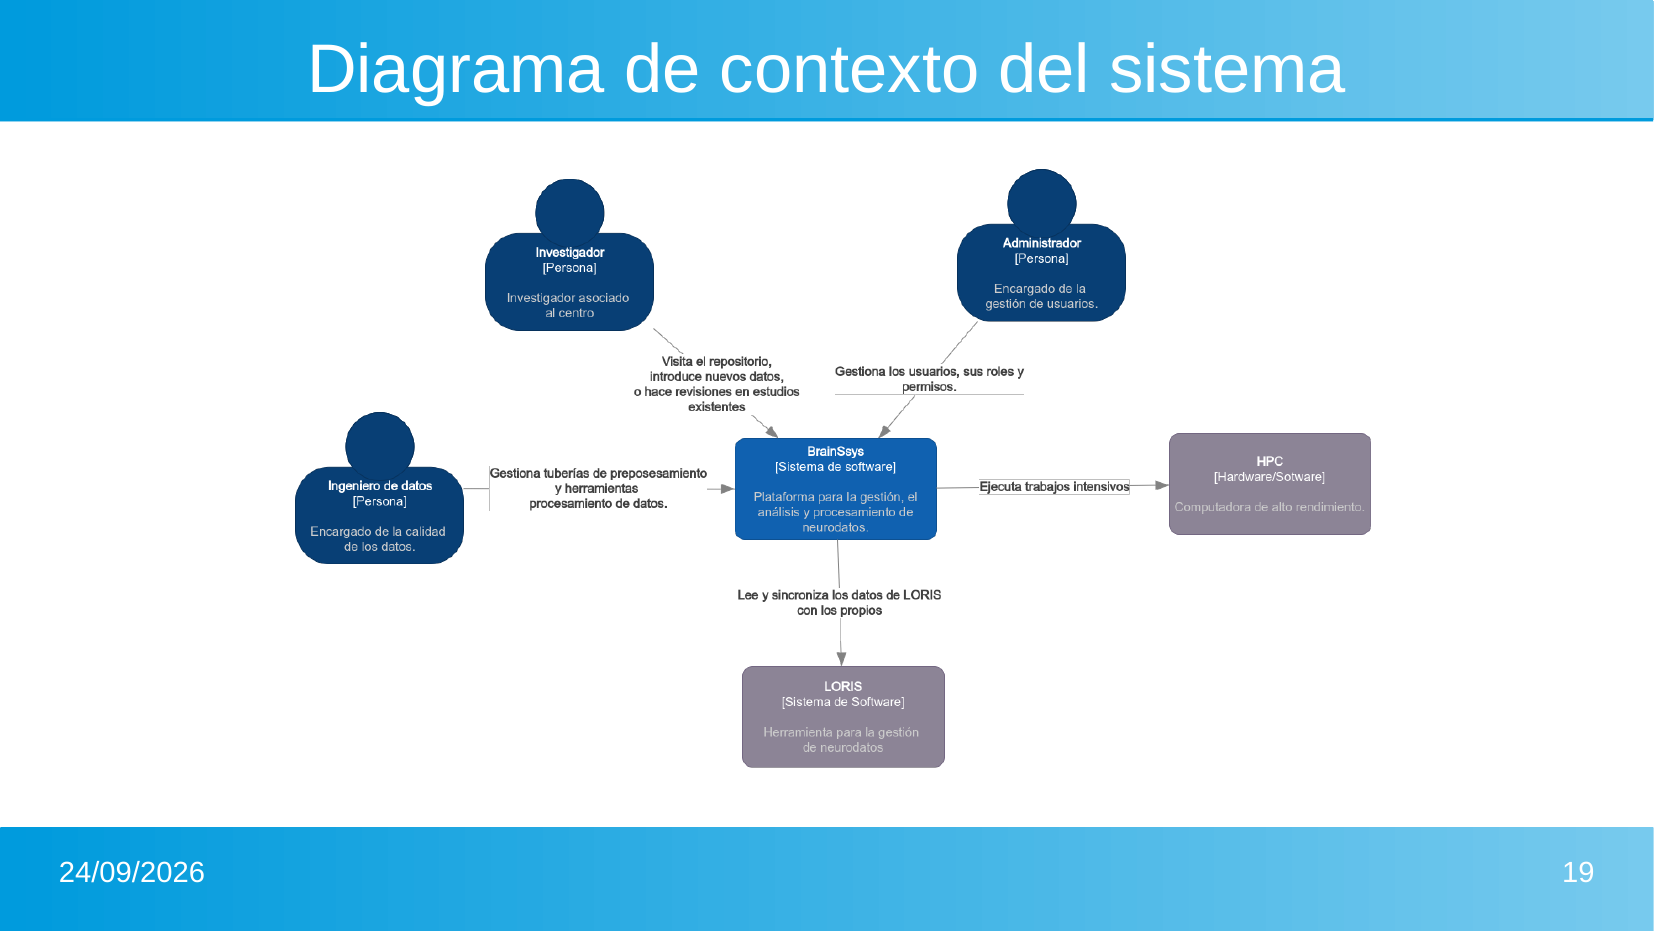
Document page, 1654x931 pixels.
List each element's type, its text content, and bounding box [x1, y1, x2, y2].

title Diagrama de contexto del sistema [59, 29, 1595, 108]
picture [295, 169, 1371, 768]
